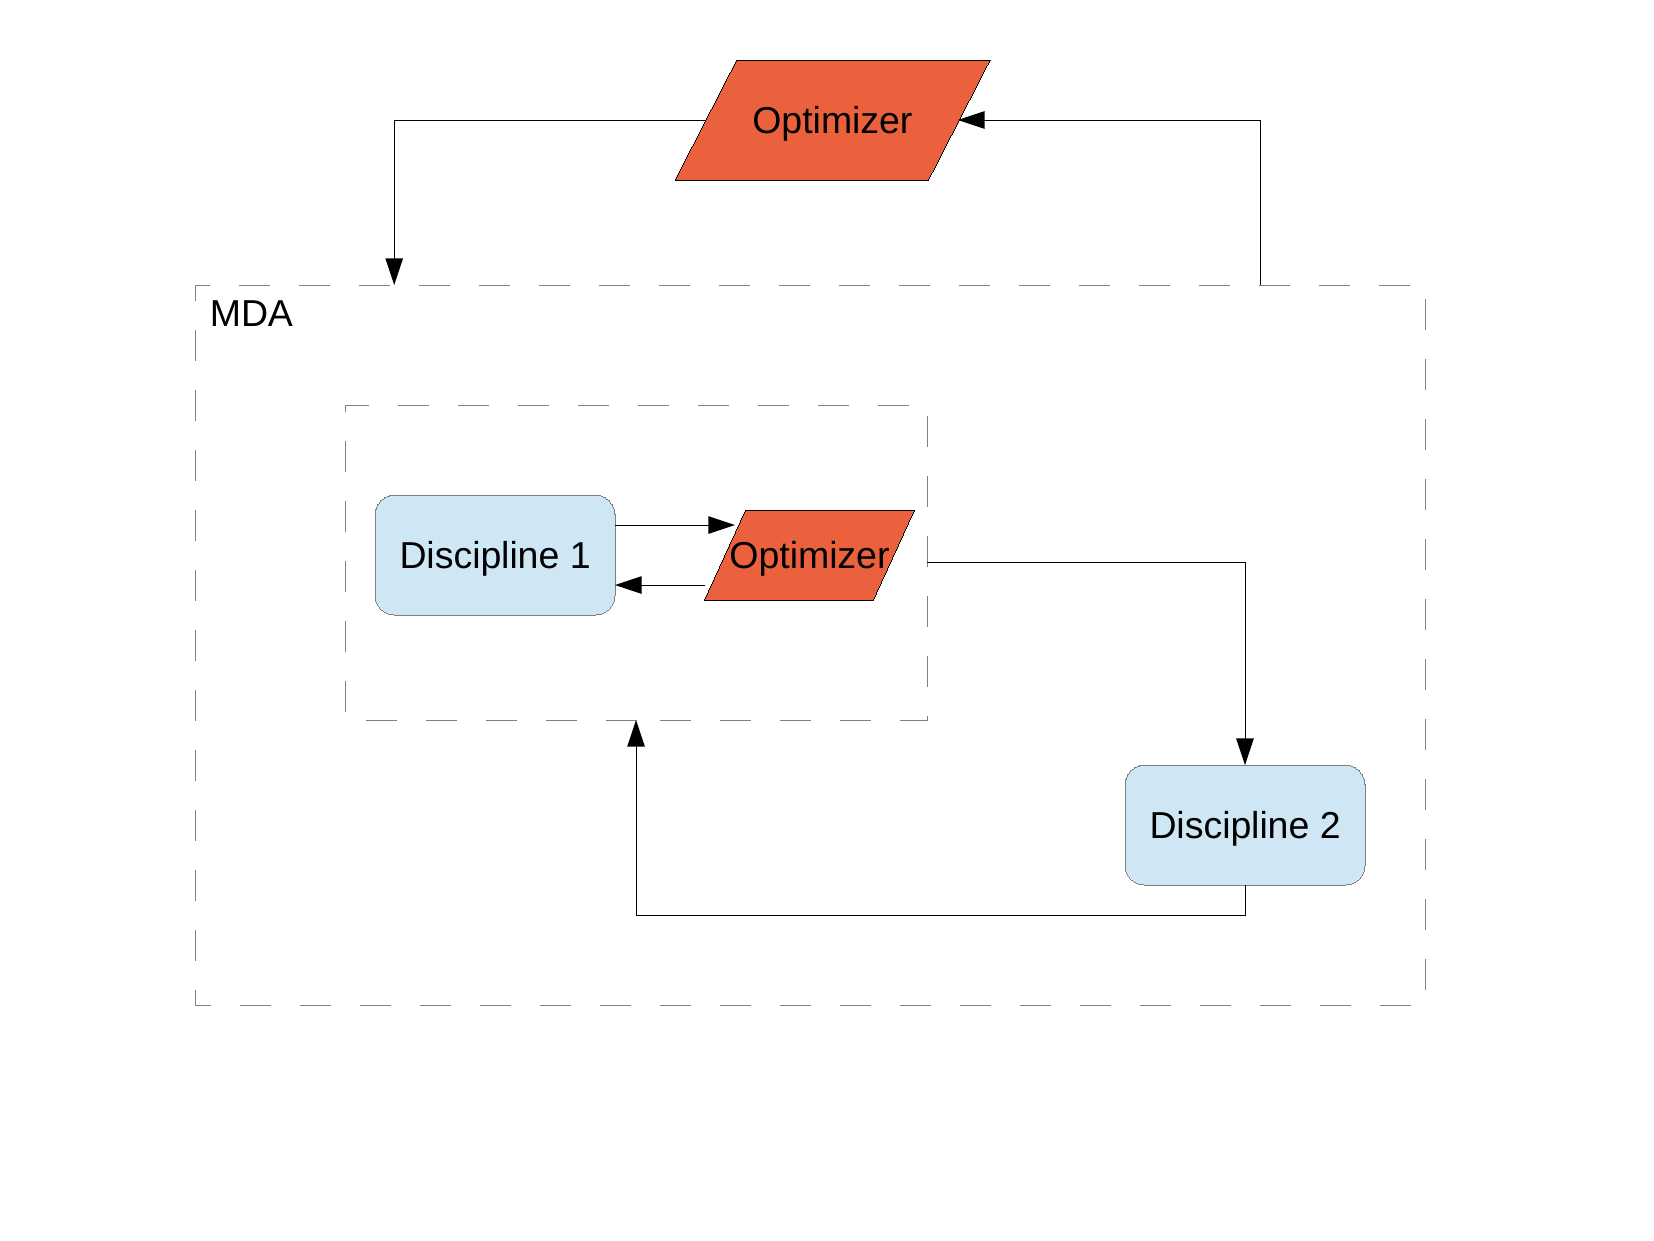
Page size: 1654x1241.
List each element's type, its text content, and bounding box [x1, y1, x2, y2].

text_box Optimizer [675, 60, 991, 181]
text_box Discipline 2 [1125, 765, 1366, 886]
text_box MDA [195, 285, 1426, 1006]
text_box Optimizer [704, 510, 915, 601]
text_box Discipline 1 [375, 495, 616, 616]
